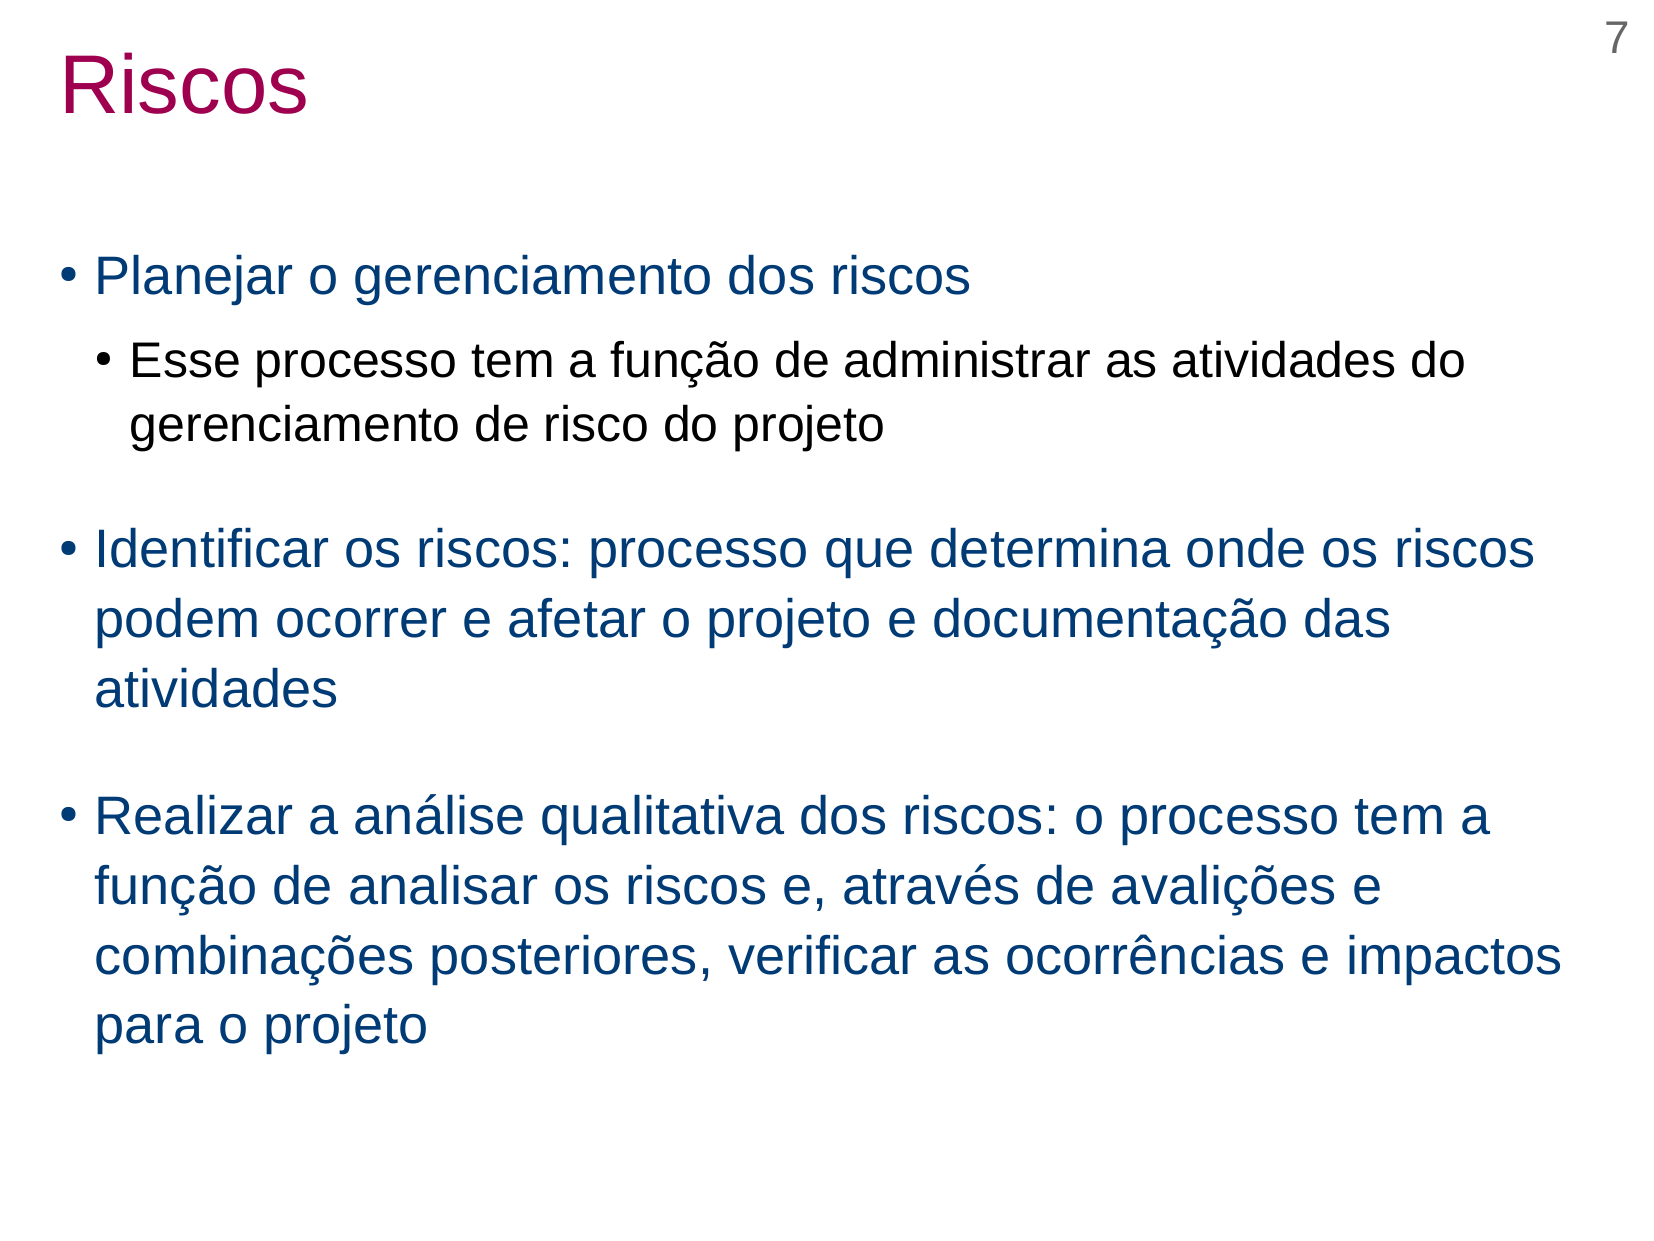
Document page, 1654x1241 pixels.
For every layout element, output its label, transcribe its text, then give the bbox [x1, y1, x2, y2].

title Riscos [59, 29, 1595, 148]
list Planejar o gerenciamento dos riscos Esse processo tem a função de administrar as atividades do gerenciamento de risco do projeto Identificar os riscos: processo que determina onde os riscos podem ocorrer e afetar o projeto e documentação das atividades Realizar a análise qualitativa dos riscos: o processo tem a função de analisar os riscos e, através de avalições e combinações posteriores, verificar as ocorrências e impactos para o projeto [59, 236, 1595, 1211]
